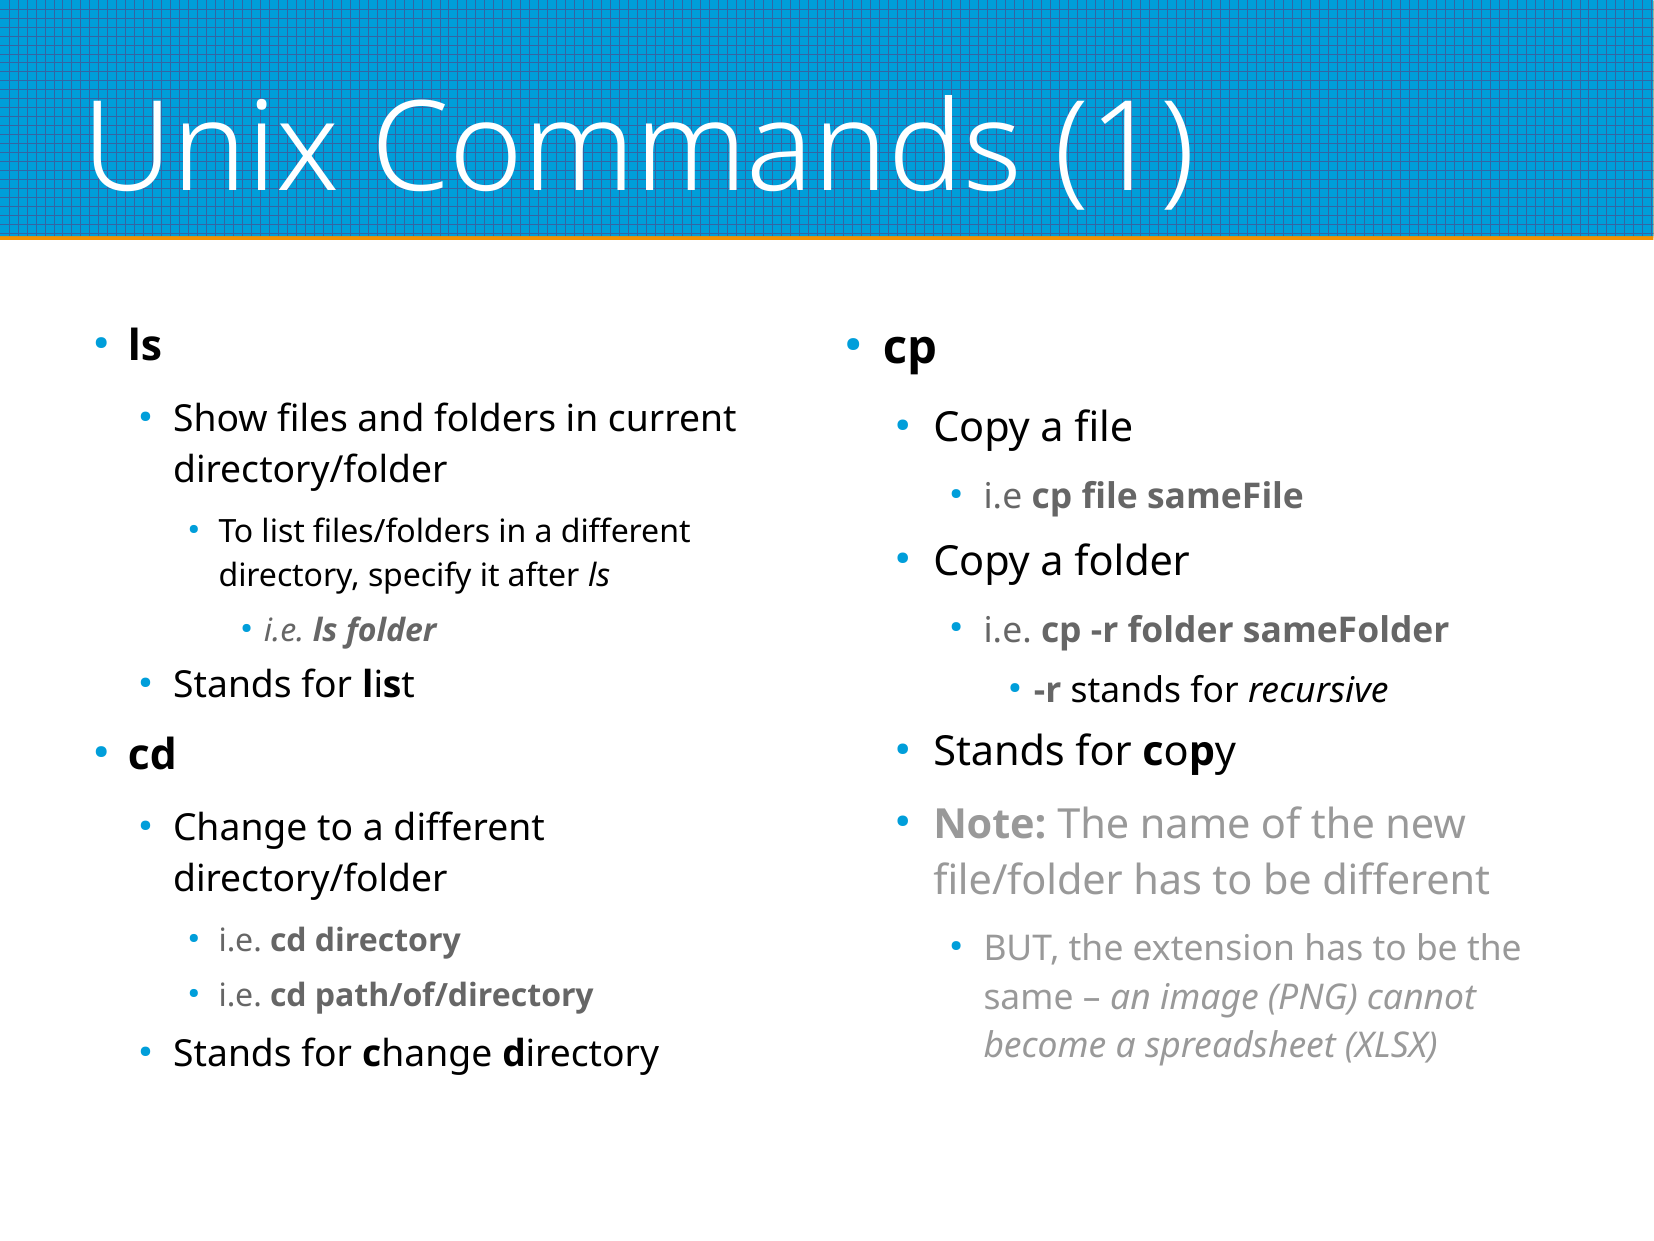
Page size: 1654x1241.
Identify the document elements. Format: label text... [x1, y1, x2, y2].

list cp Copy a file i.e cp file sameFile Copy a folder i.e. cp -r folder sameFolder -r stands for recursive Stands for copy Note: The name of the new file/folder has to be different BUT, the extension has to be the same – an image (PNG) cannot become a spreadsheet (XLSX) [832, 312, 1565, 1079]
list ls Show files and folders in current directory/folder To list files/folders in a different directory, specify it after ls i.e. ls folder Stands for list cd Change to a different directory/folder i.e. cd directory i.e. cd path/of/directory Stands for change directory [82, 314, 821, 1081]
title Unix Commands (1) [82, 19, 1571, 227]
